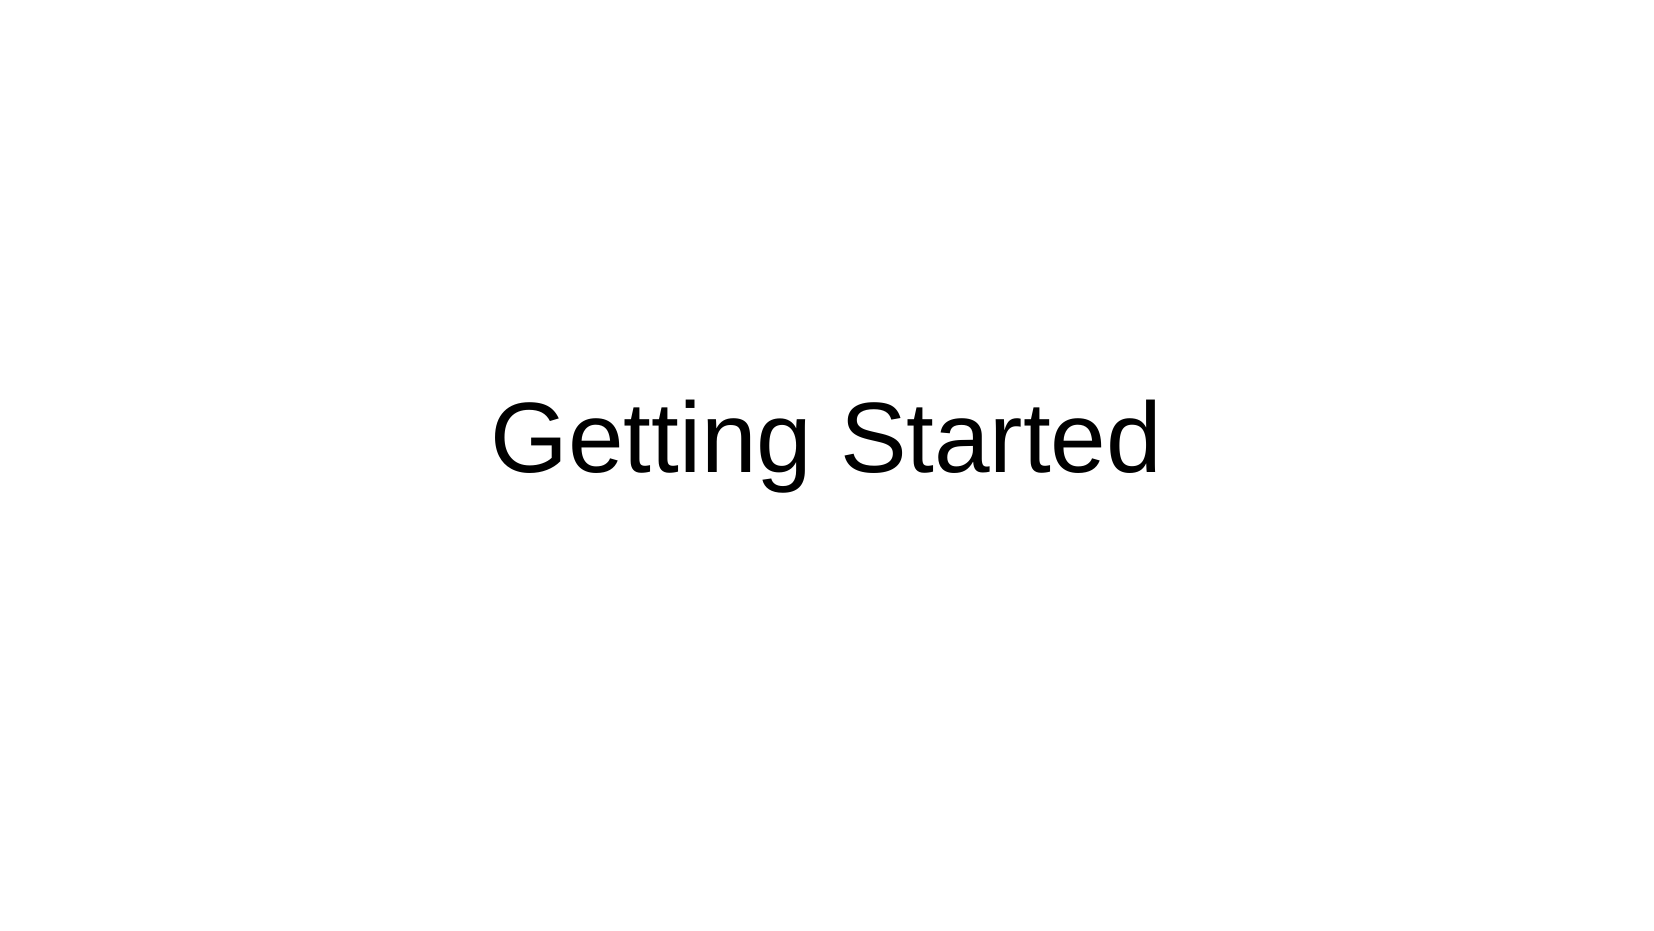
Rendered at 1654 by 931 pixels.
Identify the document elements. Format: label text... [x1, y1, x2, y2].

text_box Getting Started [82, 108, 1571, 767]
